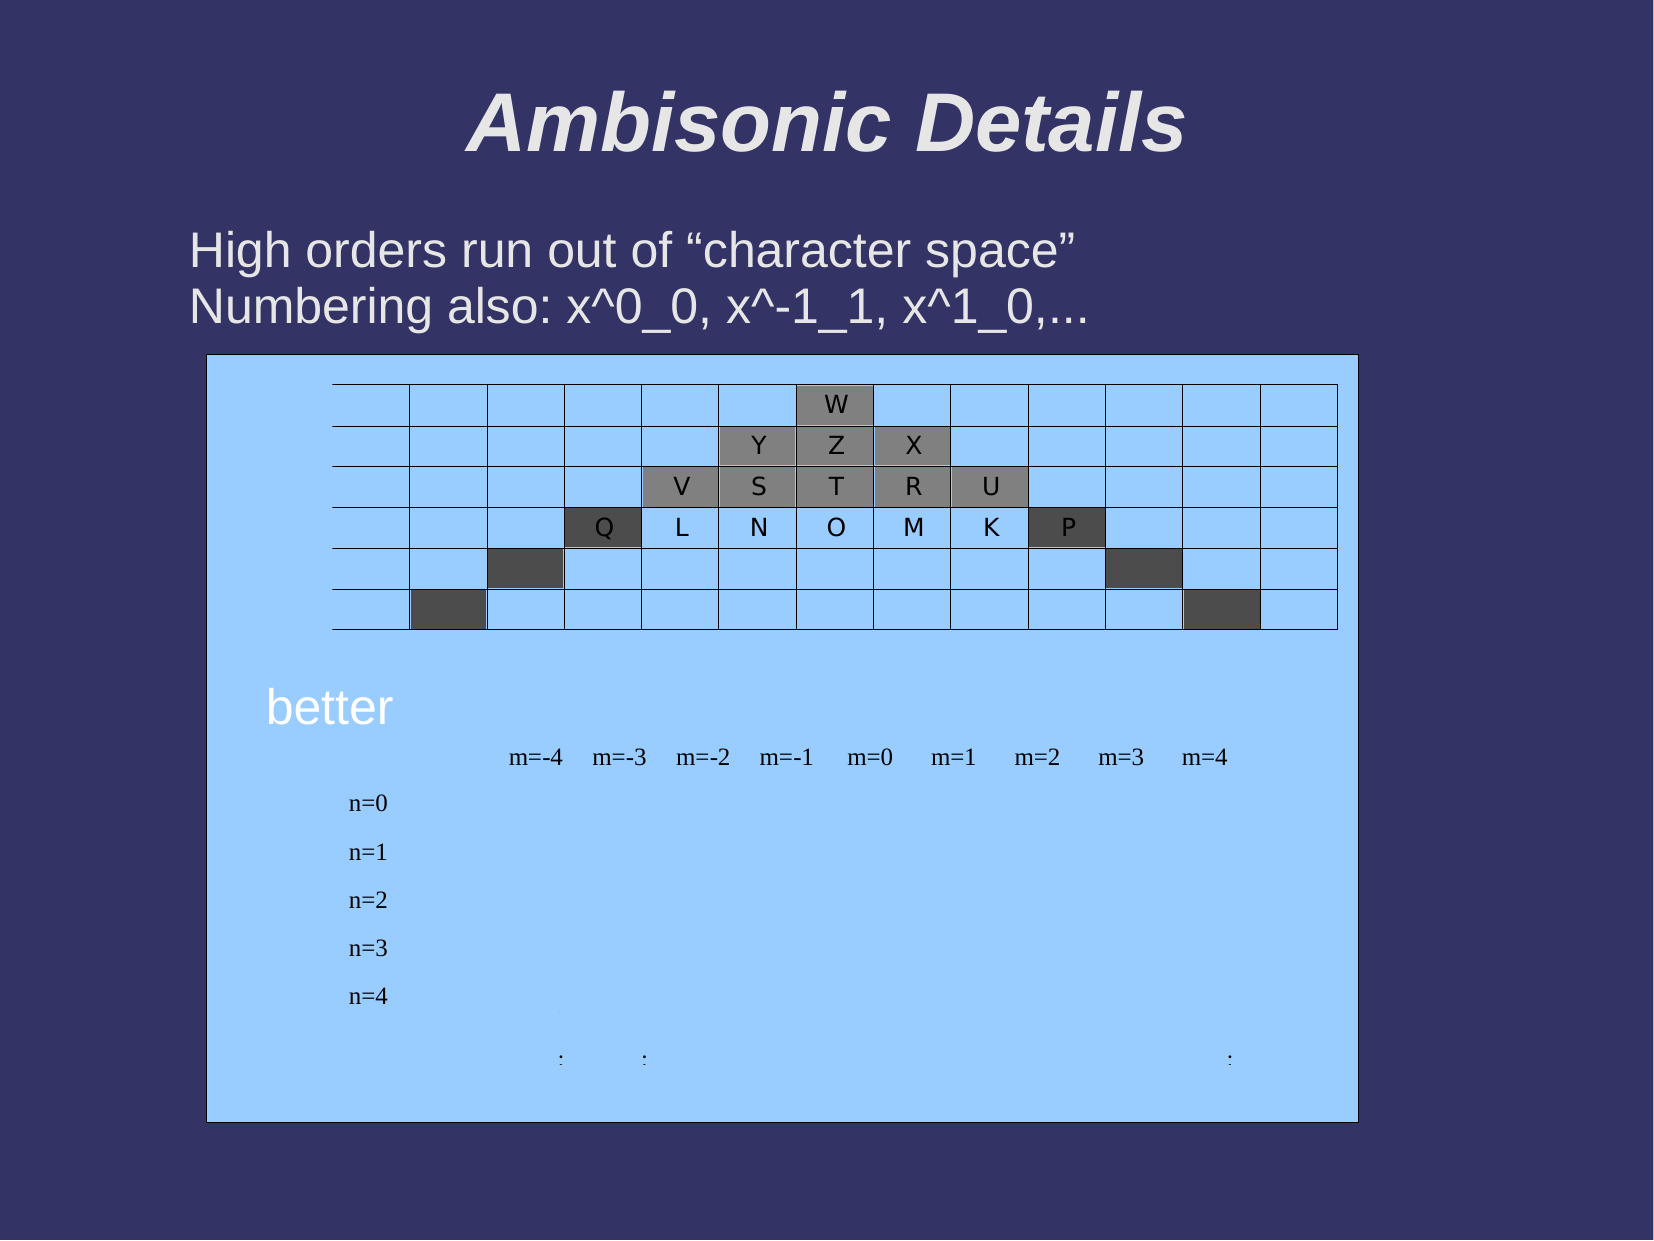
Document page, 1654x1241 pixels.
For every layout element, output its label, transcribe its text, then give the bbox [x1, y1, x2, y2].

chart [332, 355, 1339, 659]
text_box better [265, 679, 419, 738]
title Ambisonic Details [121, 19, 1534, 227]
chart [325, 732, 1329, 1065]
text_box [206, 354, 1359, 1123]
list High orders run out of “character space” Numbering also: x^0_0, x^-1_1, x^1_0,... [177, 222, 1565, 414]
